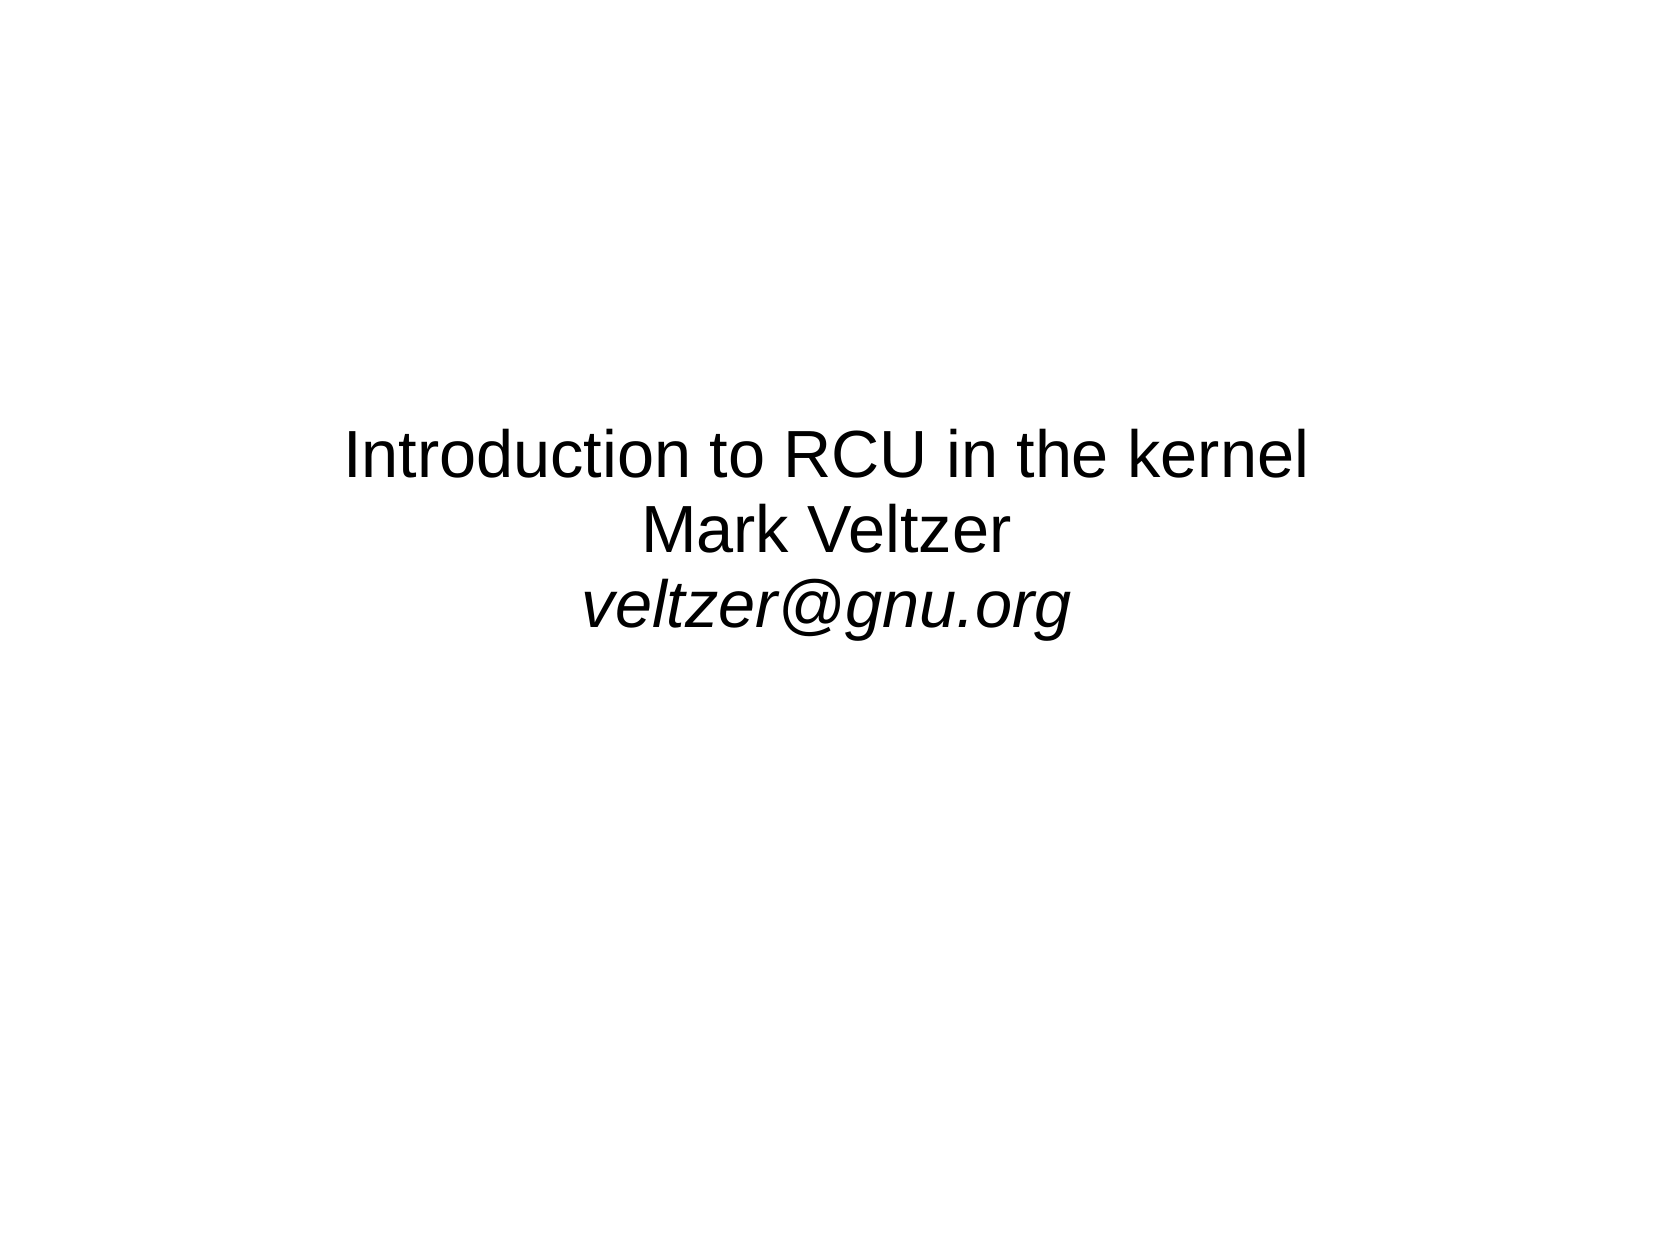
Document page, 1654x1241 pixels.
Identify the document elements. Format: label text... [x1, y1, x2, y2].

subtitle Introduction to RCU in the kernel Mark Veltzer veltzer@gnu.org [82, 49, 1571, 1010]
